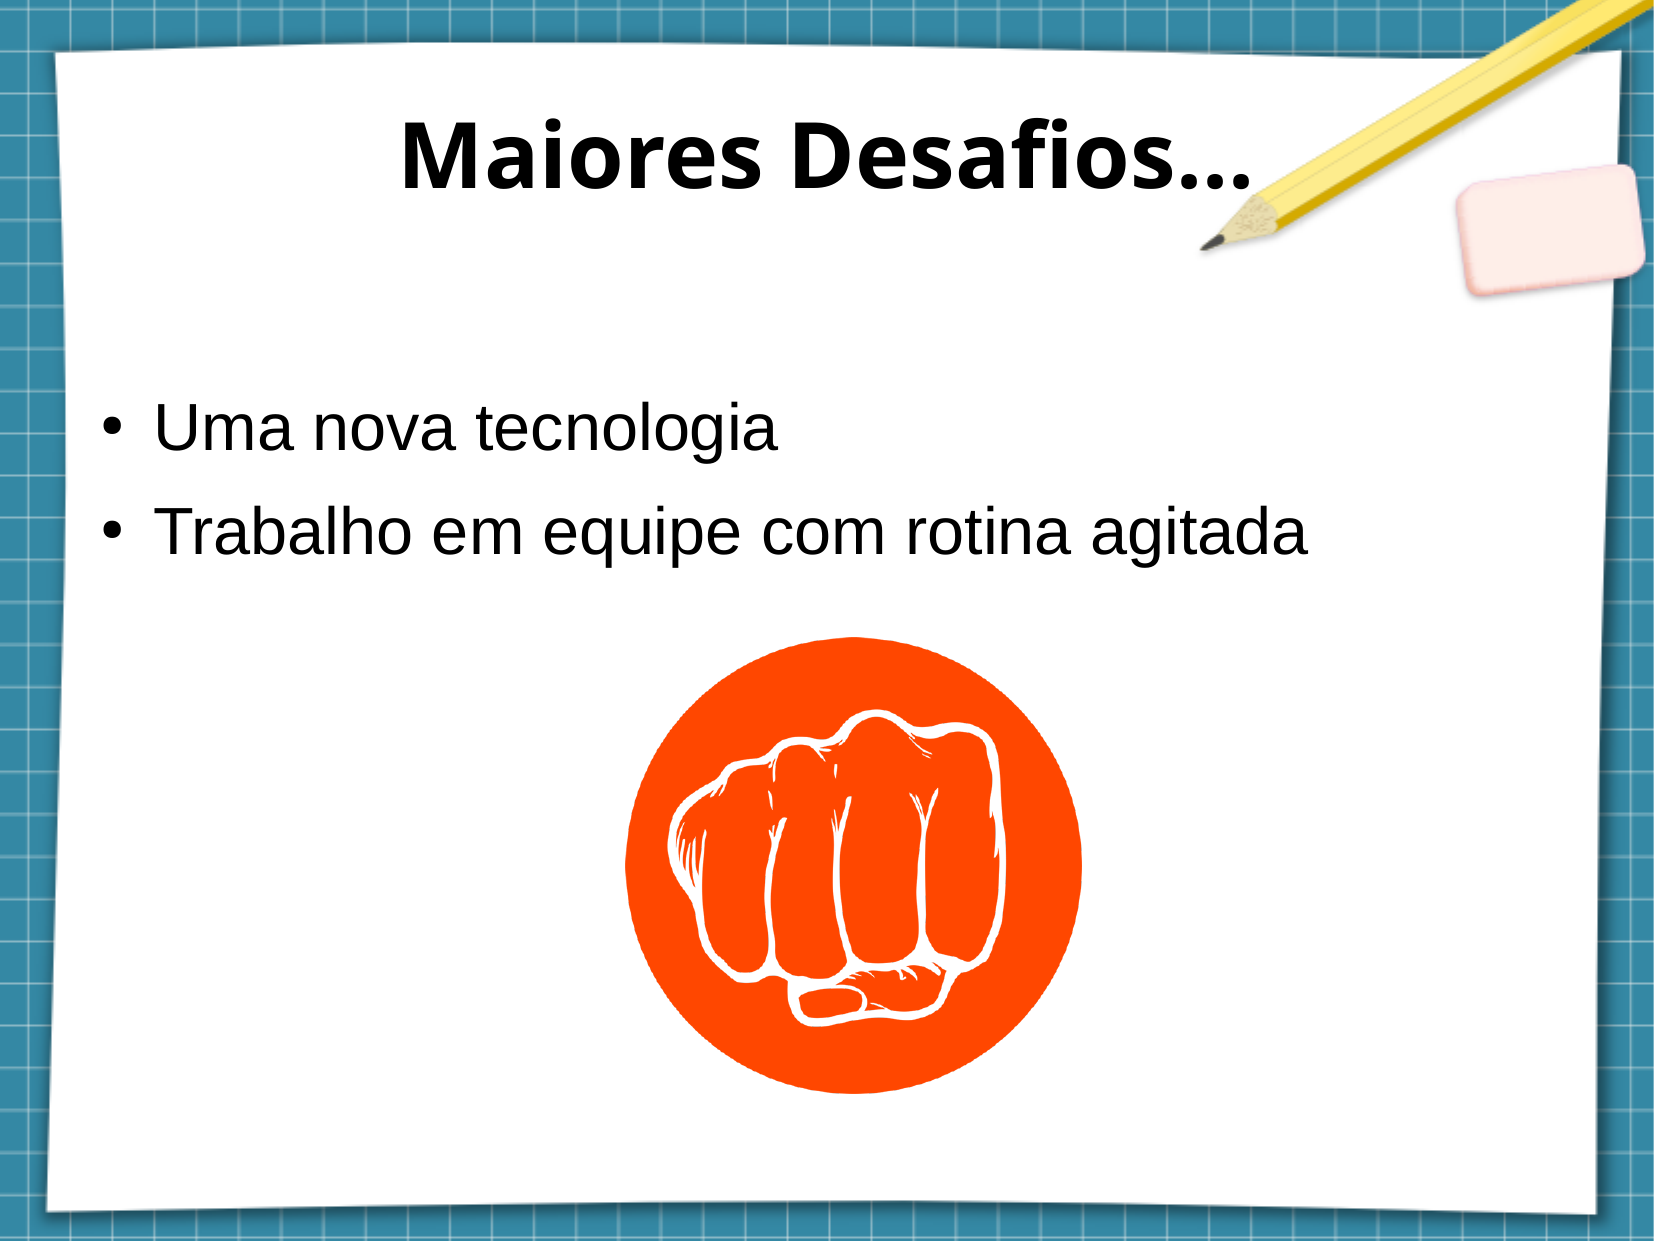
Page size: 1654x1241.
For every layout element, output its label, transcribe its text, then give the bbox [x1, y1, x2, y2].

title Maiores Desafios... [82, 49, 1571, 257]
list Uma nova tecnologia Trabalho em equipe com rotina agitada [82, 389, 1571, 1010]
picture [0, 0, 1654, 1241]
